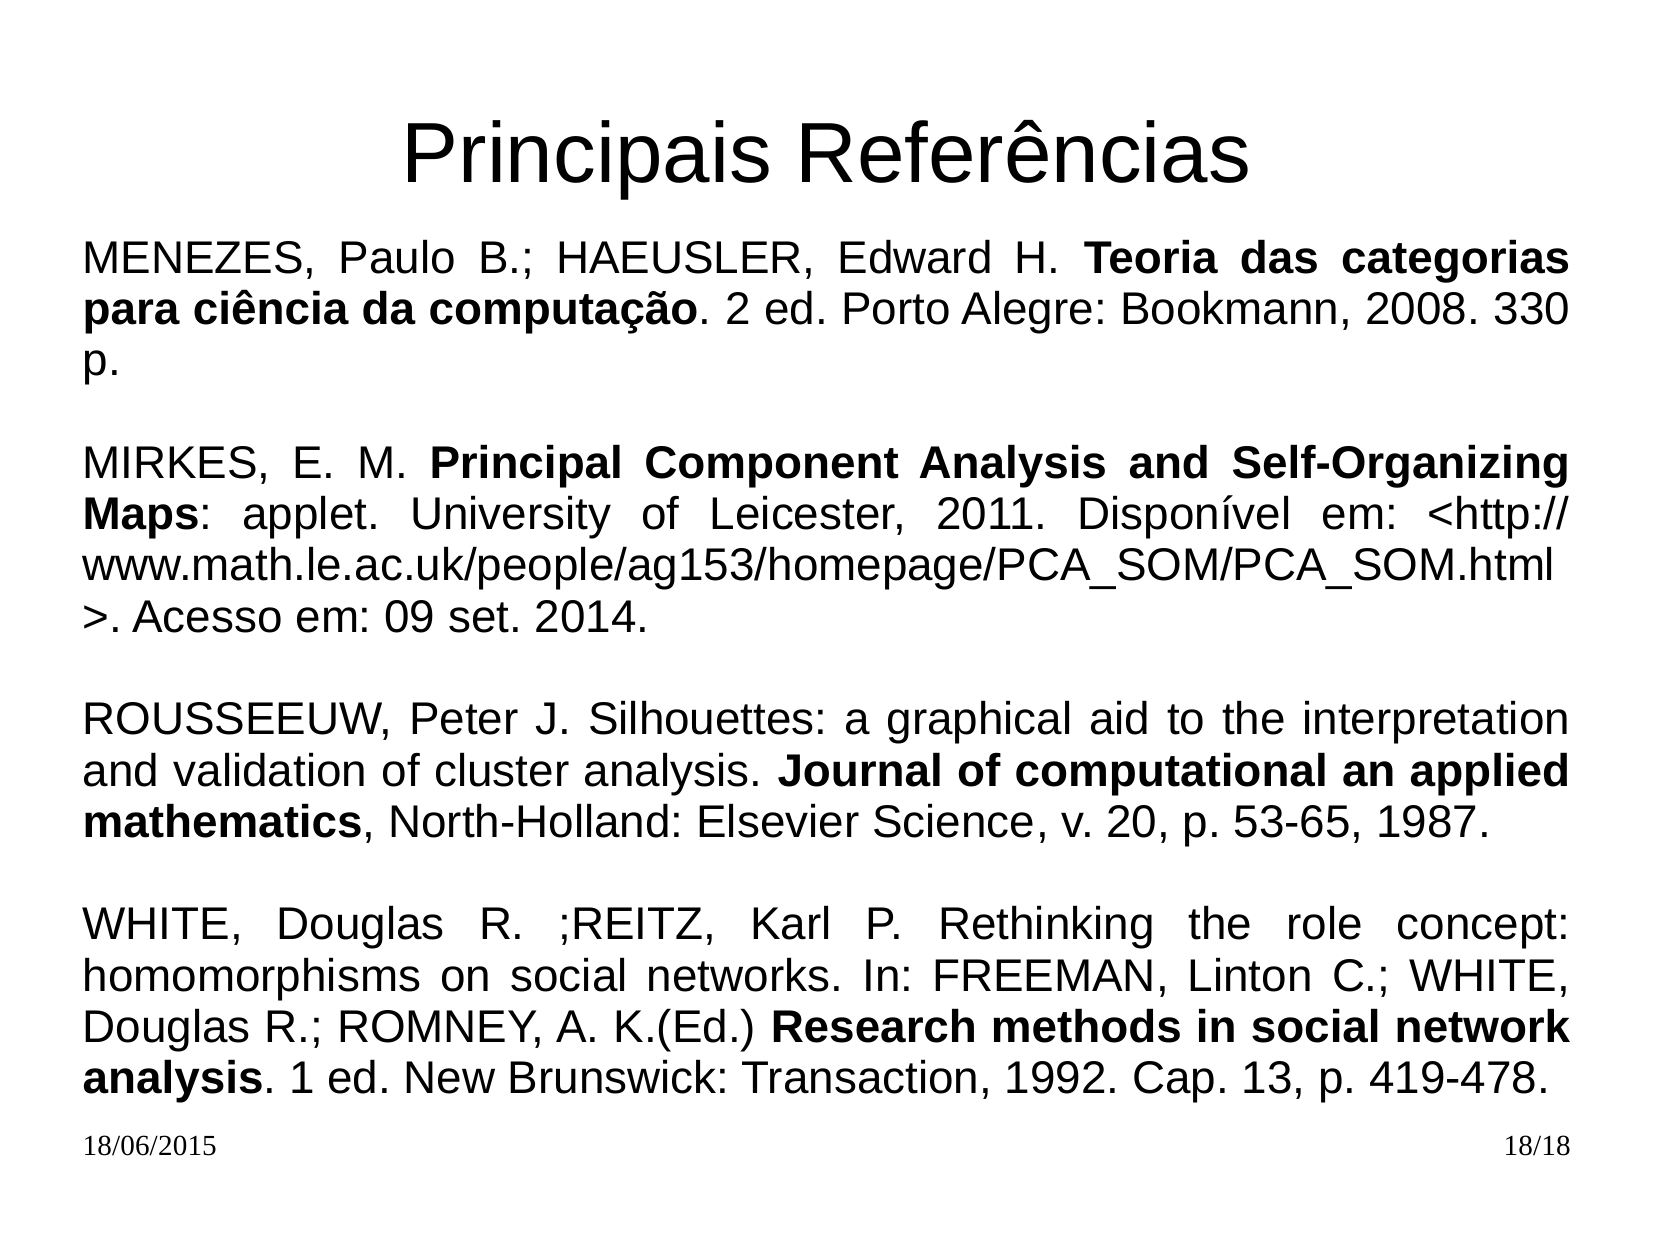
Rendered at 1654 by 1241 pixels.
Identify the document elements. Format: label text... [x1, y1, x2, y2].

subtitle MENEZES, Paulo B.; HAEUSLER, Edward H. Teoria das categorias para ciência da computação. 2 ed. Porto Alegre: Bookmann, 2008. 330 p. MIRKES, E. M. Principal Component Analysis and Self-Organizing Maps: applet. University of Leicester, 2011. Disponível em: <http:// www.math.le.ac.uk/people/ag153/homepage/PCA_SOM/PCA_SOM.html>. Acesso em: 09 set. 2014. ROUSSEEUW, Peter J. Silhouettes: a graphical aid to the interpretation and validation of cluster analysis. Journal of computational an applied mathematics, North-Holland: Elsevier Science, v. 20, p. 53-65, 1987. WHITE, Douglas R. ;REITZ, Karl P. Rethinking the role concept: homomorphisms on social networks. In: FREEMAN, Linton C.; WHITE, Douglas R.; ROMNEY, A. K.(Ed.) Research methods in social network analysis. 1 ed. New Brunswick: Transaction, 1992. Cap. 13, p. 419-478. [82, 231, 1571, 1104]
title Principais Referências [82, 49, 1571, 231]
